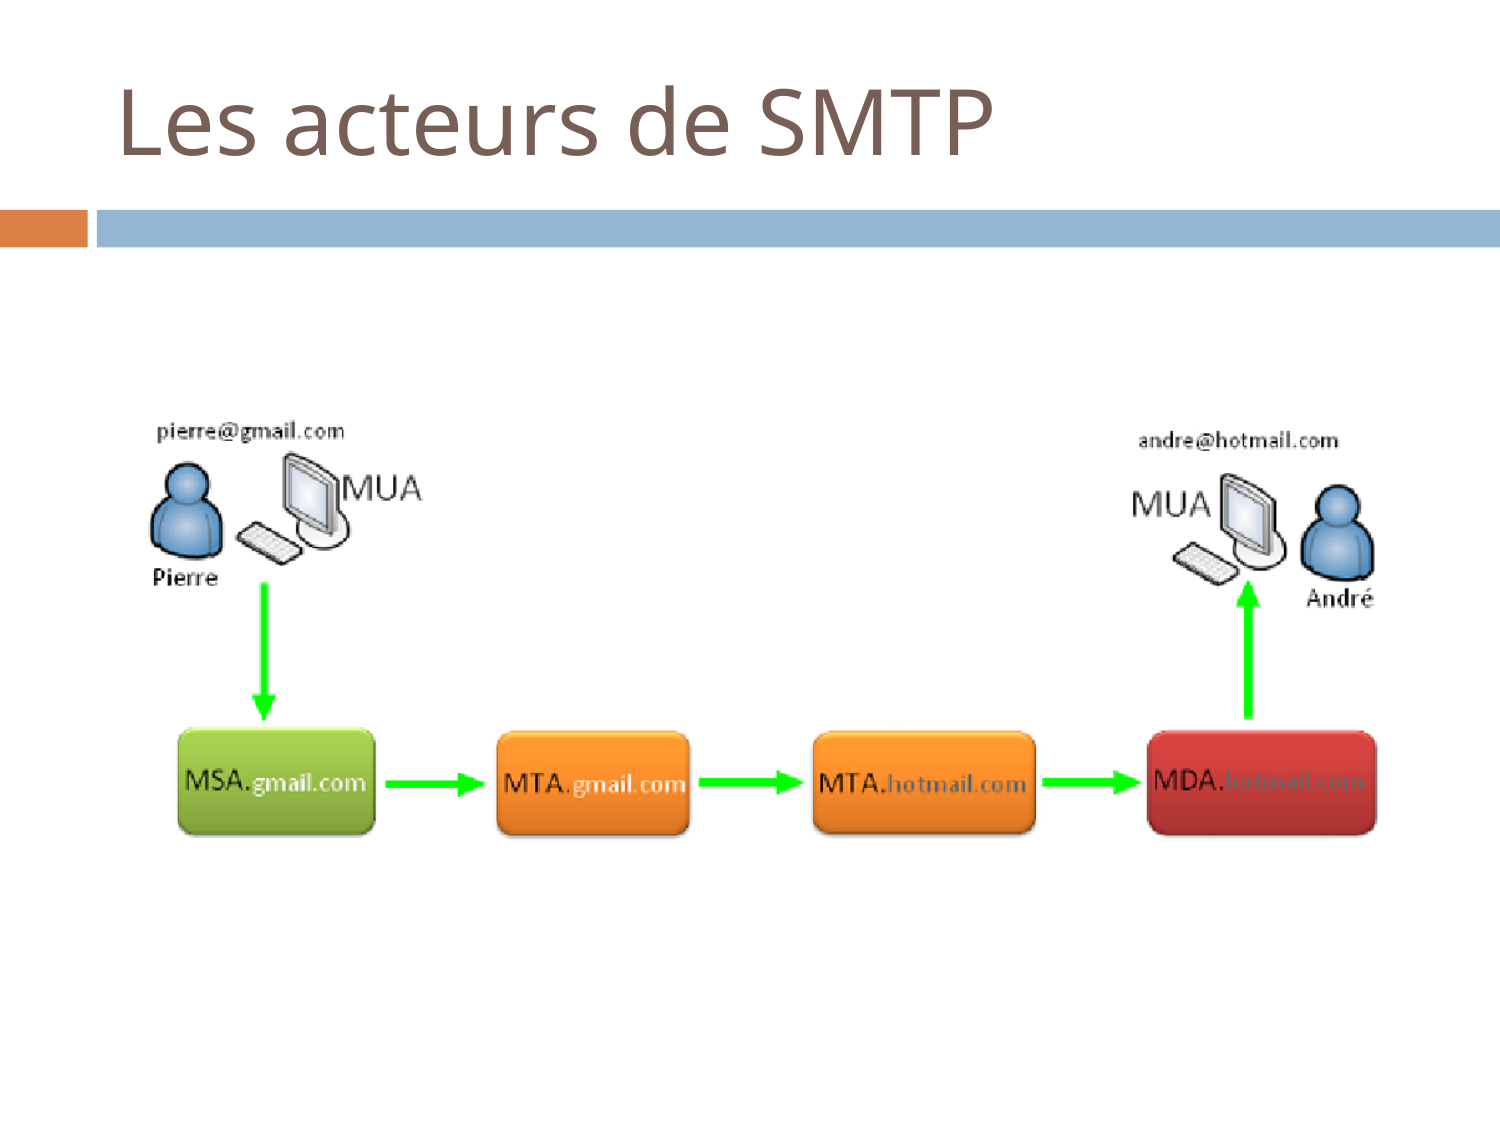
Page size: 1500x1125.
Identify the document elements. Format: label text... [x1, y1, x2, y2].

title Les acteurs de SMTP [100, 37, 1438, 201]
picture [118, 401, 1411, 863]
